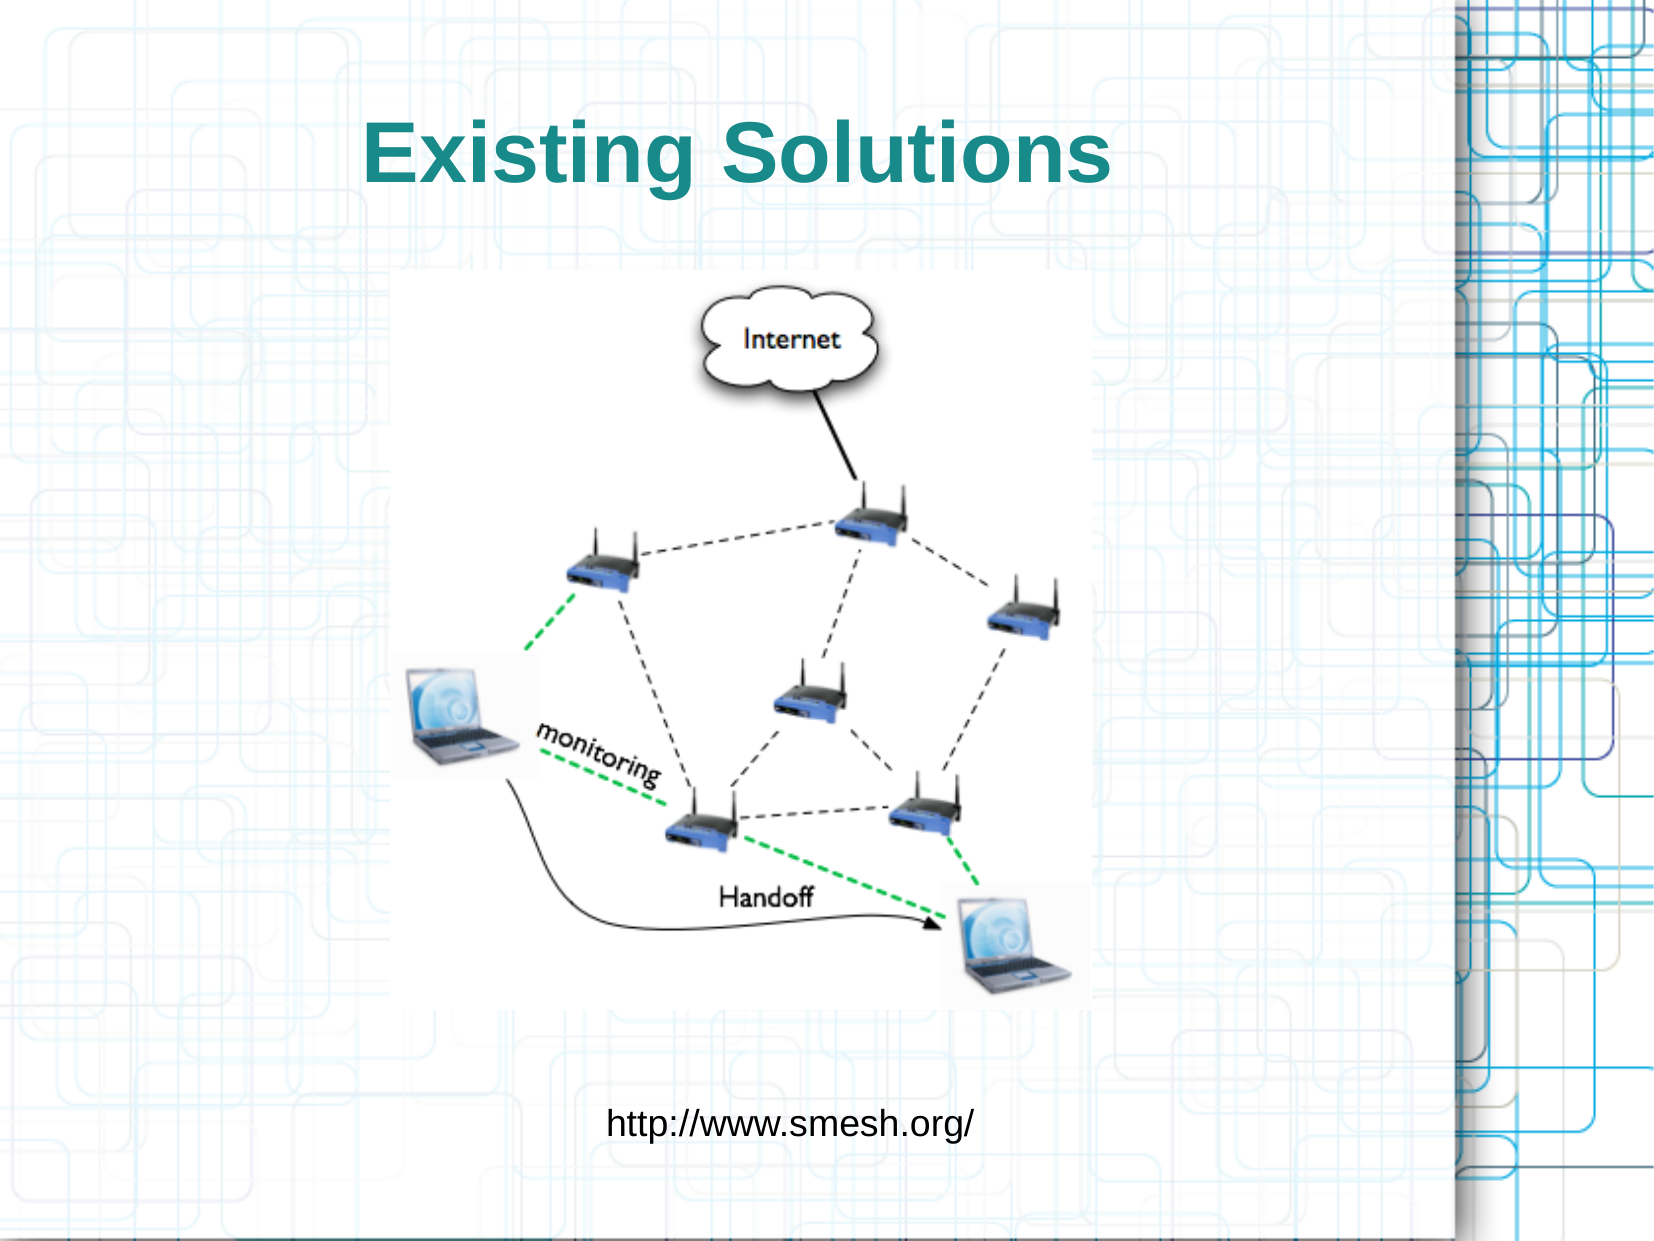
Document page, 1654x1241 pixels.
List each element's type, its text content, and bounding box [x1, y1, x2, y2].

text_box http://www.smesh.org/ [591, 1095, 991, 1152]
picture [0, 0, 1654, 1241]
title Existing Solutions [59, 49, 1418, 257]
